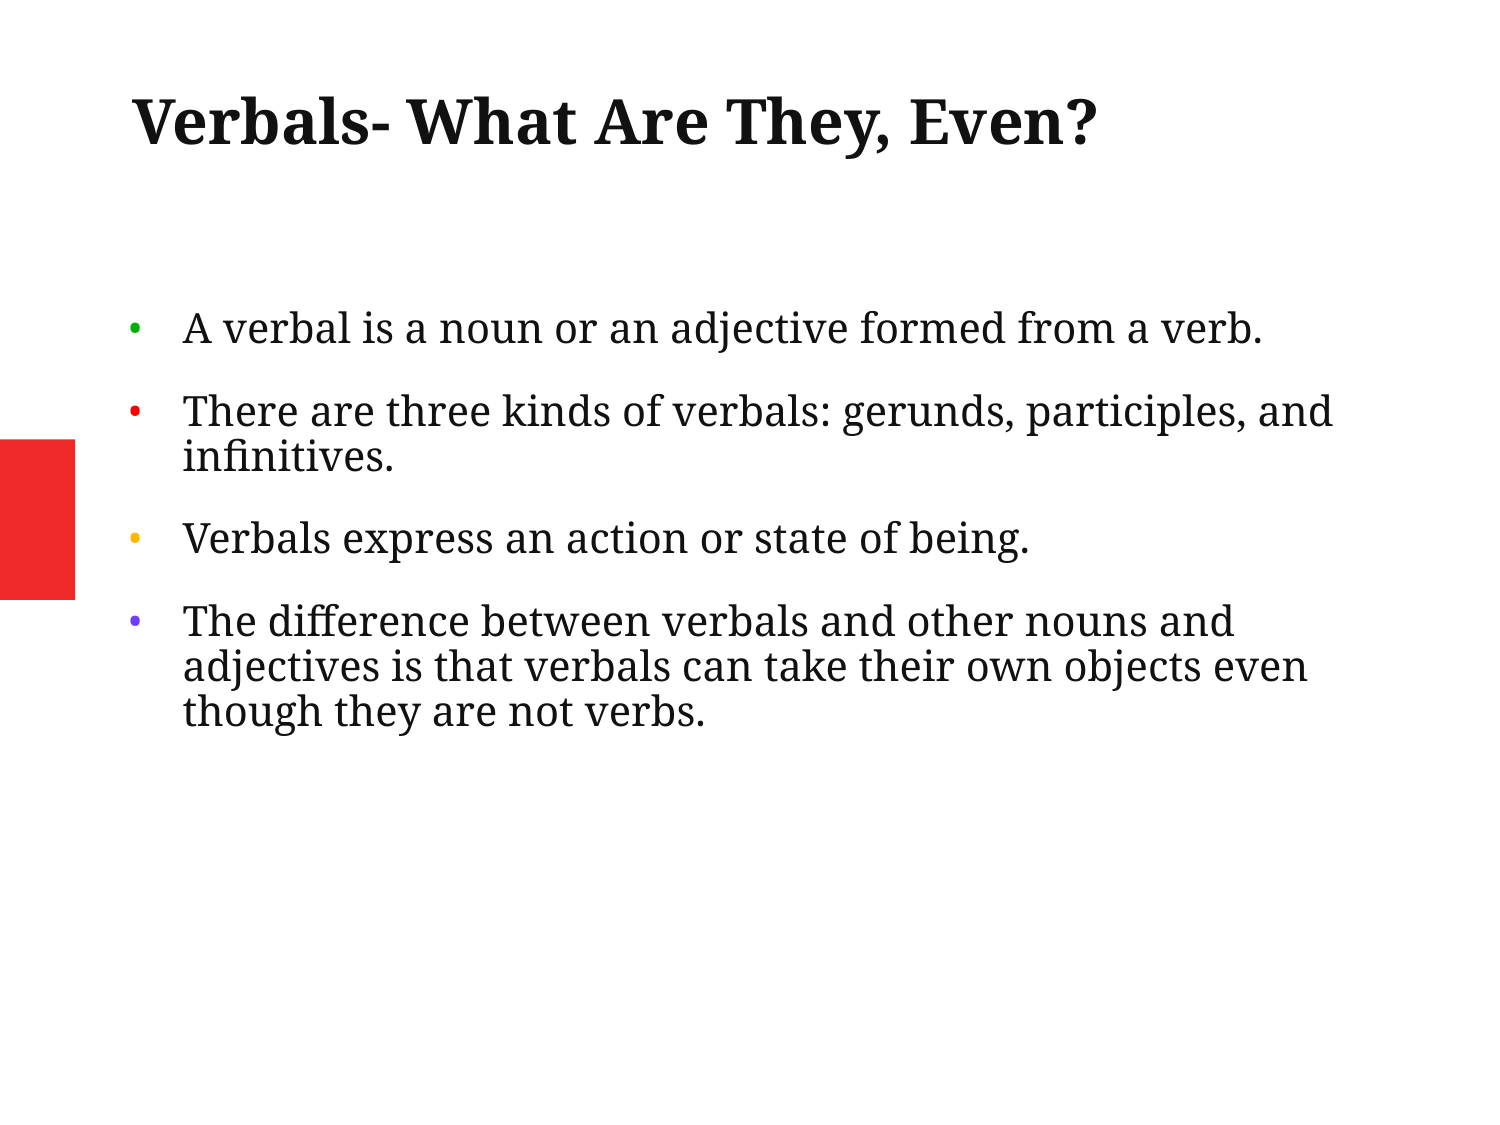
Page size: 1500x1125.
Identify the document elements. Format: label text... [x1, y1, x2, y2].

list A verbal is a noun or an adjective formed from a verb. There are three kinds of verbals: gerunds, participles, and infinitives. Verbals express an action or state of being. The difference between verbals and other nouns and adjectives is that verbals can take their own objects even though they are not verbs. [112, 299, 1375, 901]
title Verbals- What Are They, Even? [117, 87, 1246, 165]
